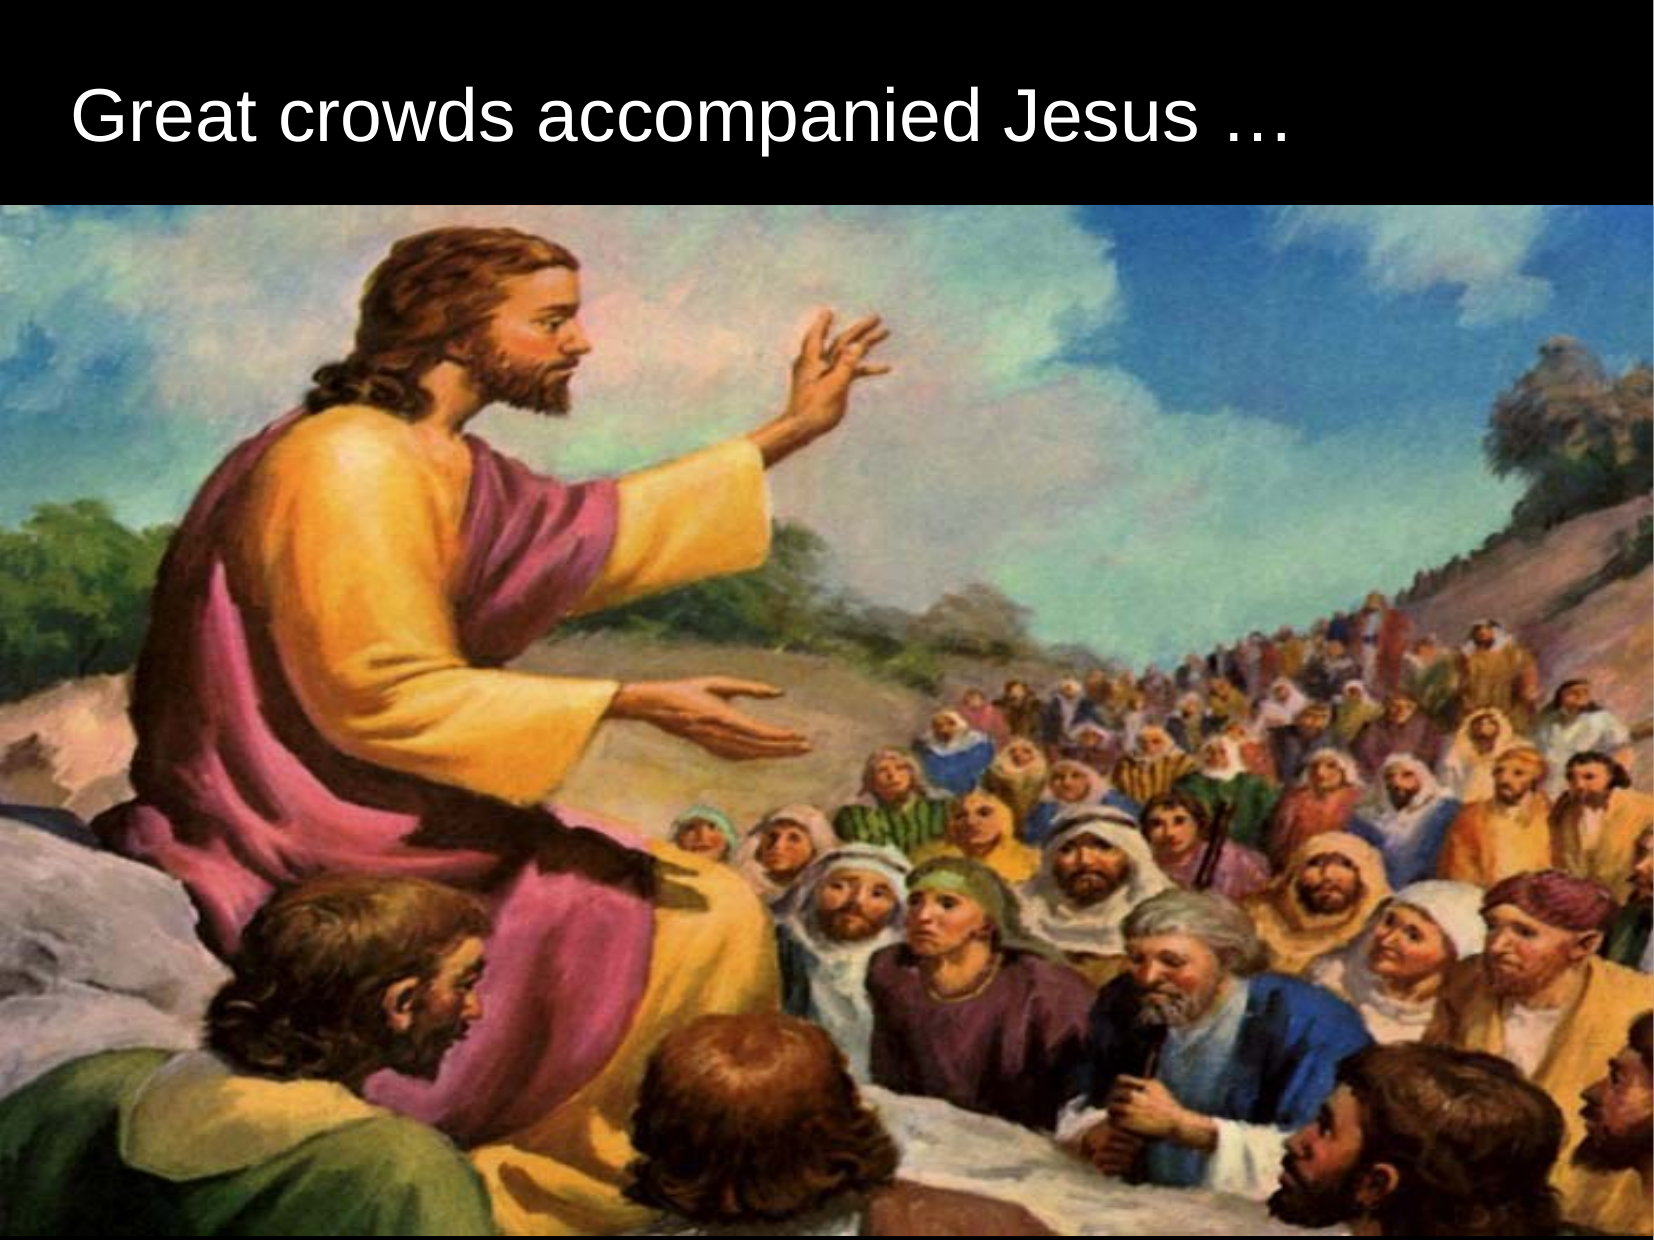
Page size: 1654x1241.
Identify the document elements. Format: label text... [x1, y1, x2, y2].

text_box Great crowds accompanied Jesus … [55, 58, 1654, 164]
picture [0, 205, 1654, 1236]
